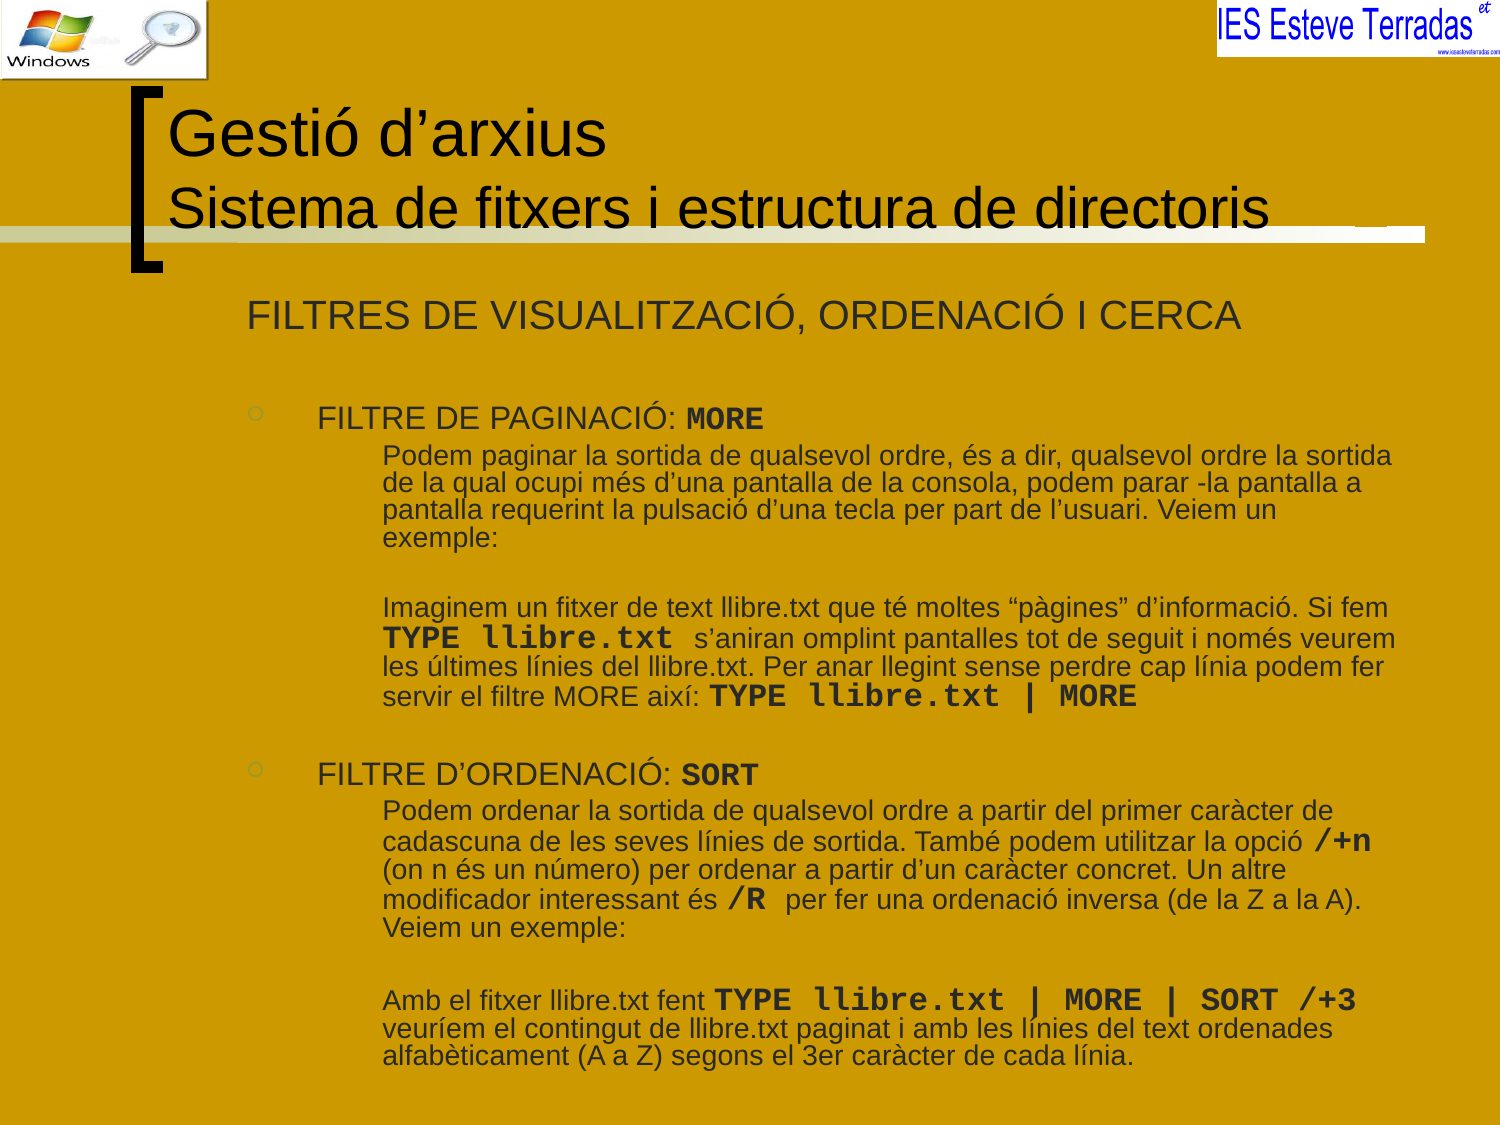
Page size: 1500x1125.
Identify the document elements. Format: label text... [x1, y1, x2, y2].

title Gestió d’arxius Sistema de fitxers i estructura de directoris [152, 15, 1328, 248]
picture [1217, 0, 1500, 57]
picture [0, 0, 207, 79]
list FILTRES DE VISUALITZACIÓ, ORDENACIÓ I CERCA FILTRE DE PAGINACIÓ: MORE Podem paginar la sortida de qualsevol ordre, és a dir, qualsevol ordre la sortida de la qual ocupi més d’una pantalla de la consola, podem parar -la pantalla a pantalla requerint la pulsació d’una tecla per part de l’usuari. Veiem un exemple: Imaginem un fitxer de text llibre.txt que té moltes “pàgines” d’informació. Si fem TYPE llibre.txt s’aniran omplint pantalles tot de seguit i només veurem les últimes línies del llibre.txt. Per anar llegint sense perdre cap línia podem fer servir el filtre MORE així: TYPE llibre.txt | MORE FILTRE D’ORDENACIÓ: SORT Podem ordenar la sortida de qualsevol ordre a partir del primer caràcter de cadascuna de les seves línies de sortida. També podem utilitzar la opció /+n (on n és un número) per ordenar a partir d’un caràcter concret. Un altre modificador interessant és /R per fer una ordenació inversa (de la Z a la A). Veiem un exemple: Amb el fitxer llibre.txt fent TYPE llibre.txt | MORE | SORT /+3 veuríem el contingut de llibre.txt paginat i amb les línies del text ordenades alfabèticament (A a Z) segons el 3er caràcter de cada línia. [159, 290, 1416, 1083]
